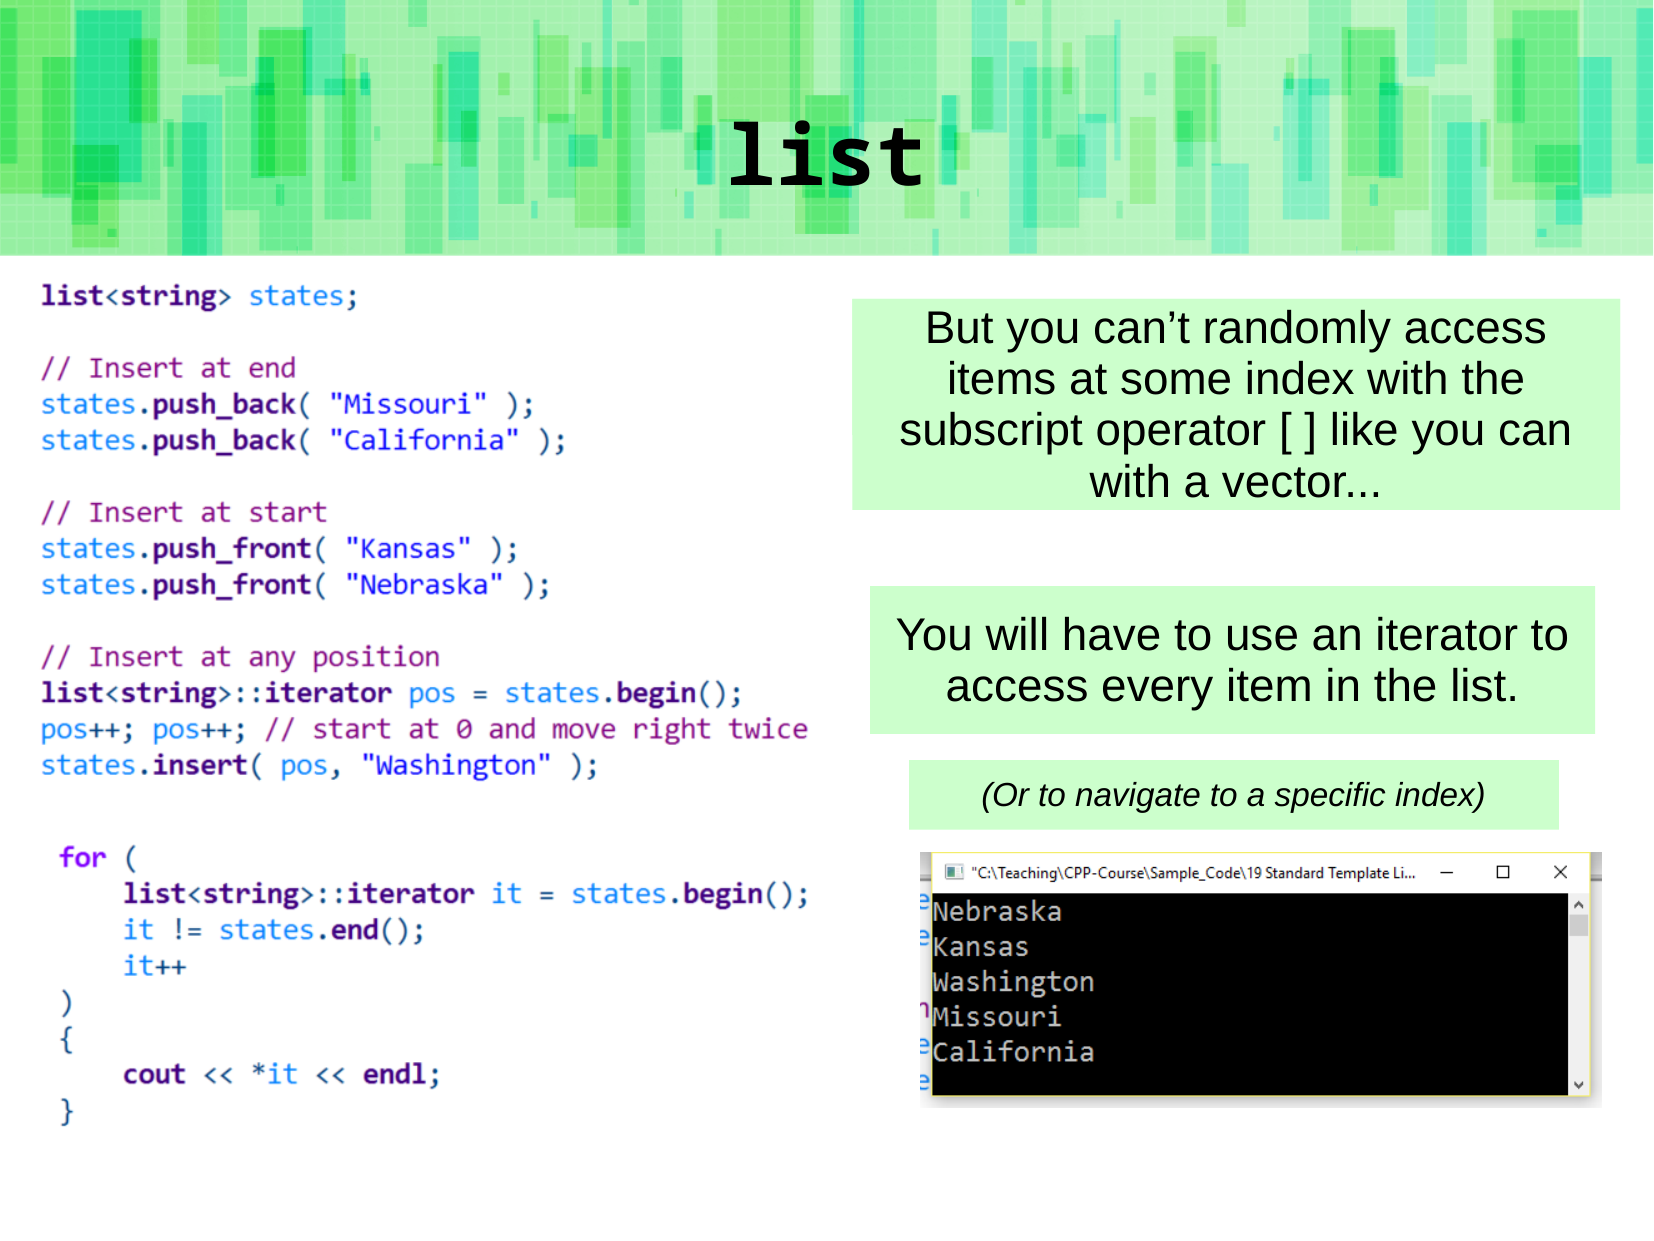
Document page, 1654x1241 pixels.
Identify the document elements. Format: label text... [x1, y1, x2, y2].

text_box But you can’t randomly access items at some index with the subscript operator [ ] like you can with a vector... [852, 298, 1621, 510]
picture [0, 0, 1654, 1241]
text_box (Or to navigate to a specific index) [909, 760, 1559, 830]
title list [82, 49, 1571, 257]
text_box You will have to use an iterator to access every item in the list. [870, 586, 1596, 734]
